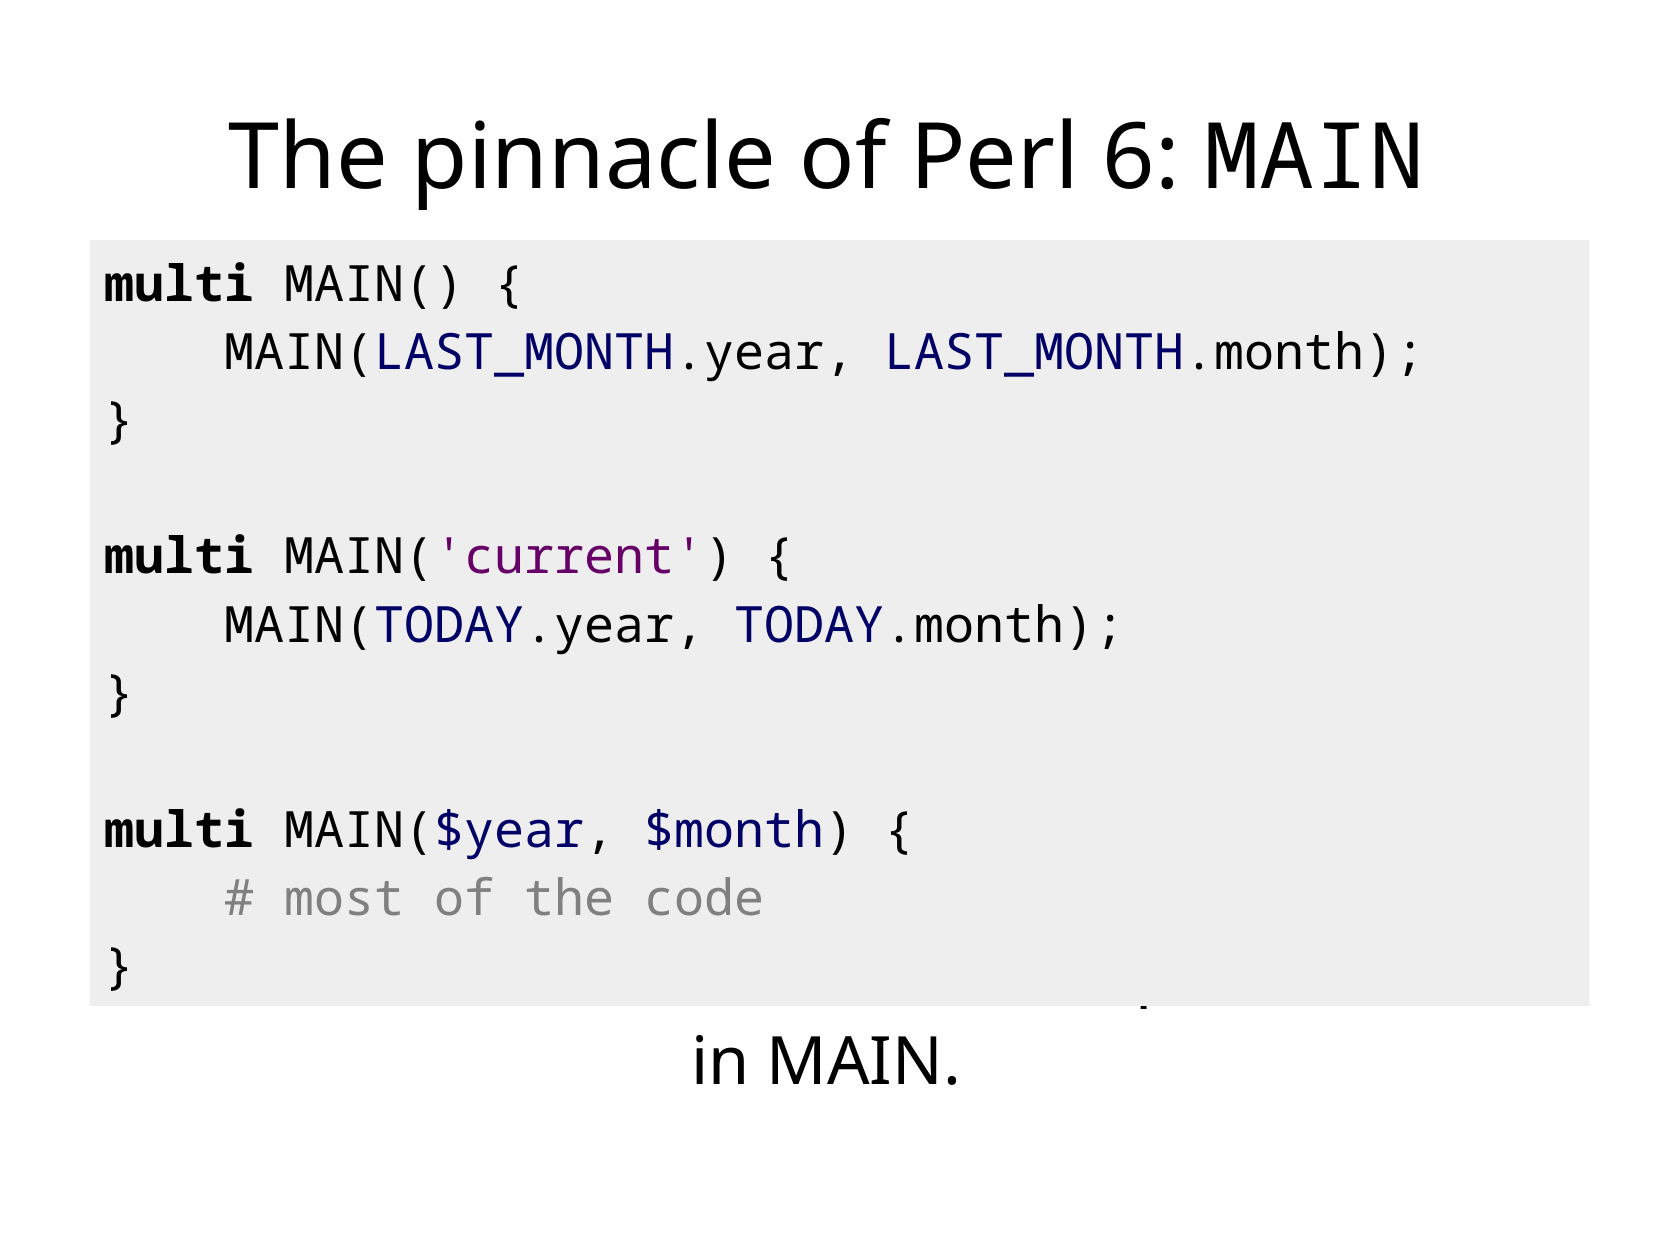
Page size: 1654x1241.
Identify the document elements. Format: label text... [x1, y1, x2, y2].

title The pinnacle of Perl 6: MAIN [82, 49, 1571, 162]
subtitle Many excellent Perl 6 features (types, multi subs) meet and blend into a completed whole in MAIN. [82, 162, 1571, 1138]
text_box multi MAIN() { MAIN(LAST_MONTH.year, LAST_MONTH.month); } multi MAIN('current') { MAIN(TODAY.year, TODAY.month); } multi MAIN($year, $month) { # most of the code } [89, 240, 1590, 806]
